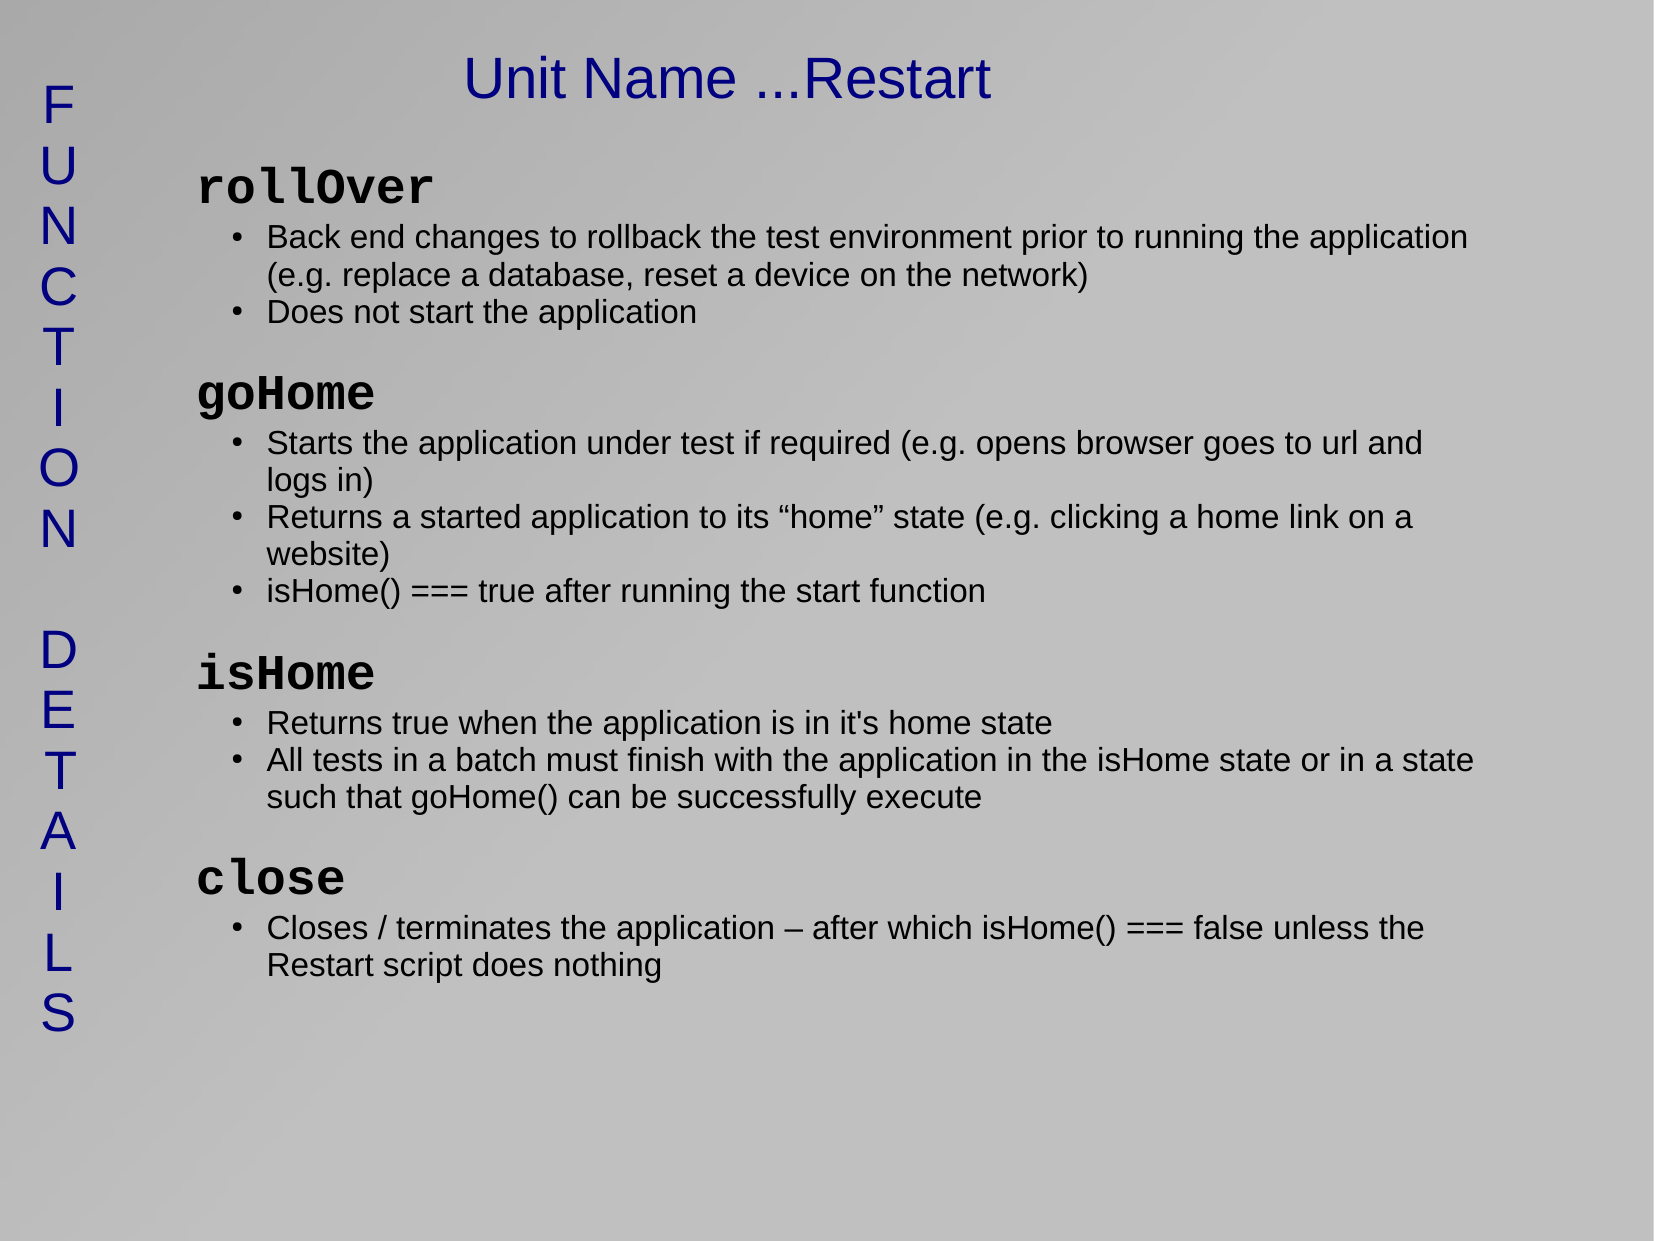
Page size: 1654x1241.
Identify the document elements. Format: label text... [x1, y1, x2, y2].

text_box Unit Name ...Restart [448, 37, 1075, 118]
picture [0, 0, 1654, 1241]
text_box FUNCTION DETAILS [23, 67, 95, 1182]
text_box rollOver Back end changes to rollback the test environment prior to running the application (e.g. replace a database, reset a device on the network) Does not start the application goHome Starts the application under test if required (e.g. opens browser goes to url and logs in) Returns a started application to its “home” state (e.g. clicking a home link on a website) isHome() === true after running the start function isHome Returns true when the application is in it's home state All tests in a batch must finish with the application in the isHome state or in a state such that goHome() can be successfully execute close Closes / terminates the application – after which isHome() === false unless the Restart script does nothing [181, 154, 1508, 1128]
